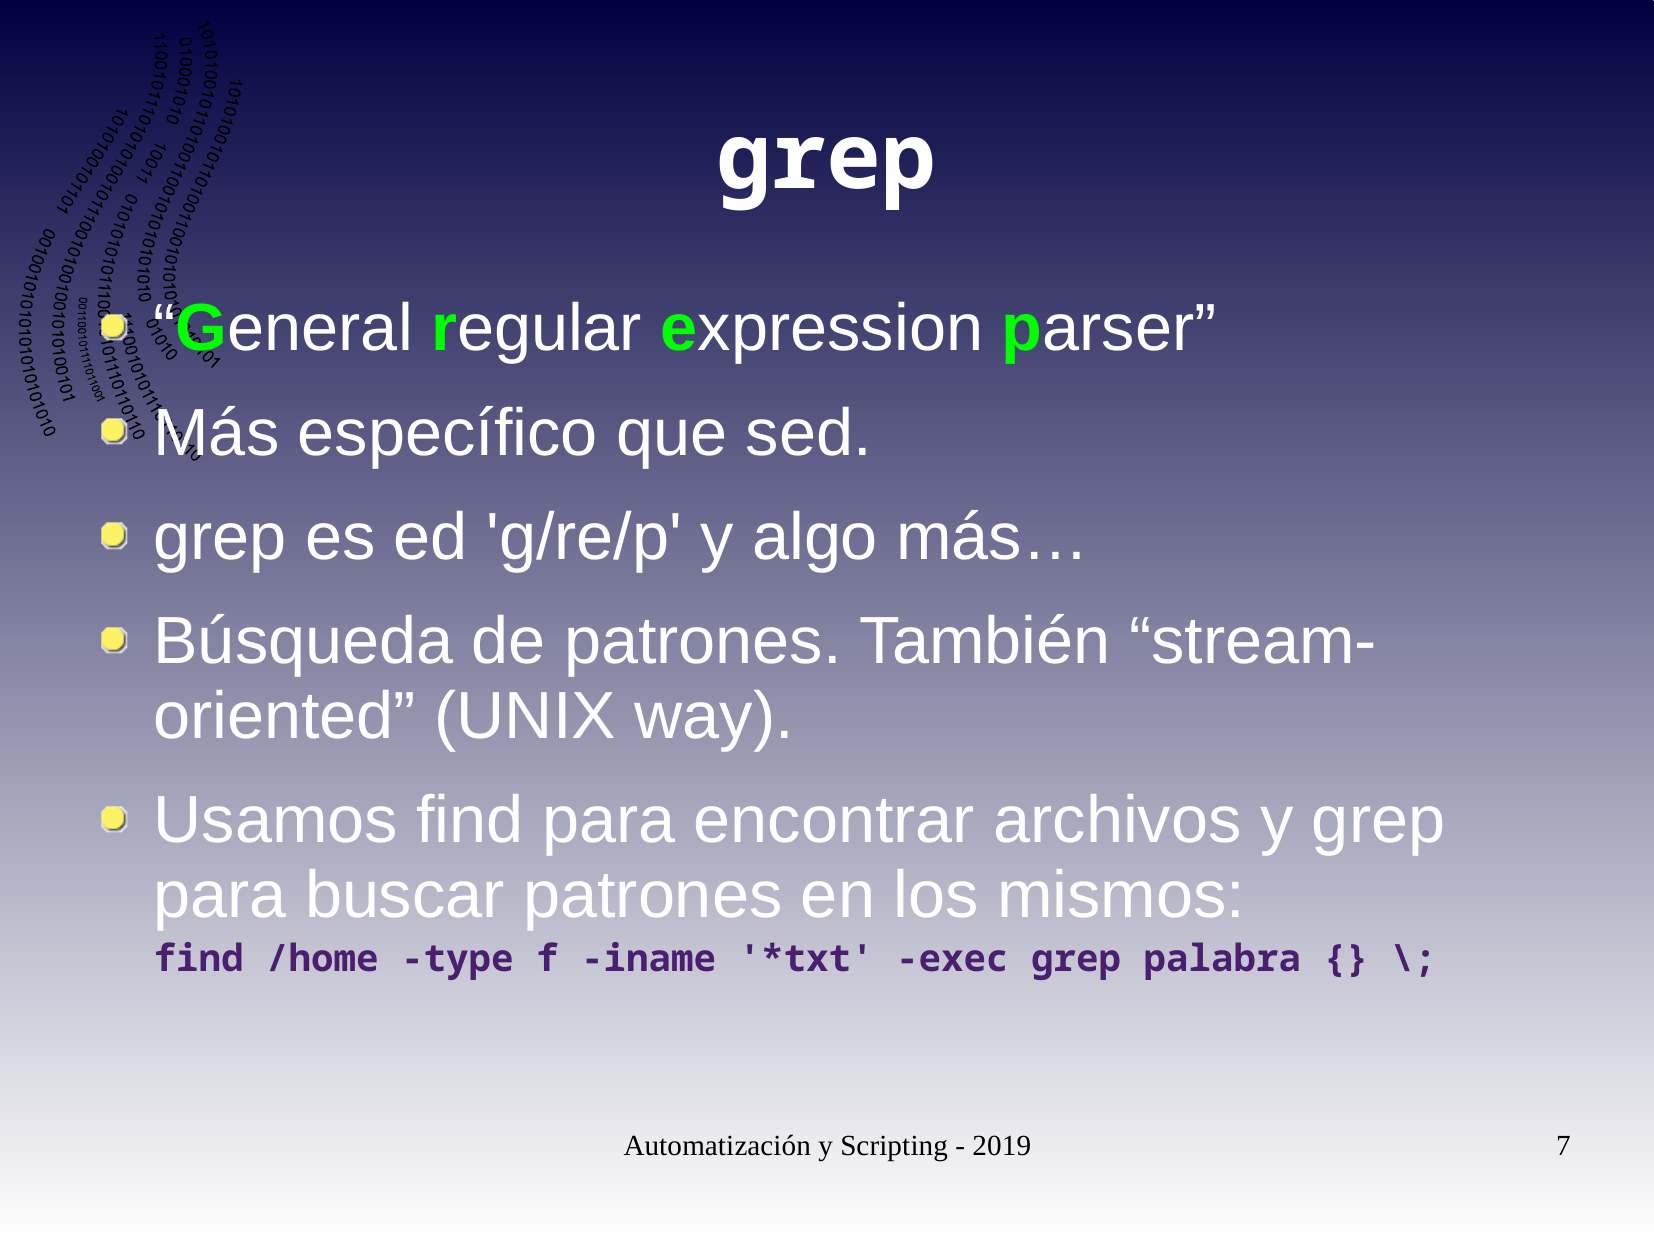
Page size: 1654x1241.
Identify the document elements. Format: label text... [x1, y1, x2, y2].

list “General regular expression parser” Más específico que sed. grep es ed 'g/re/p' y algo más… Búsqueda de patrones. También “stream-oriented” (UNIX way). Usamos find para encontrar archivos y grep para buscar patrones en los mismos: find /home -type f -iname '*txt' -exec grep palabra {} \; [82, 290, 1571, 1111]
picture [18, 20, 243, 461]
title grep [82, 49, 1571, 257]
